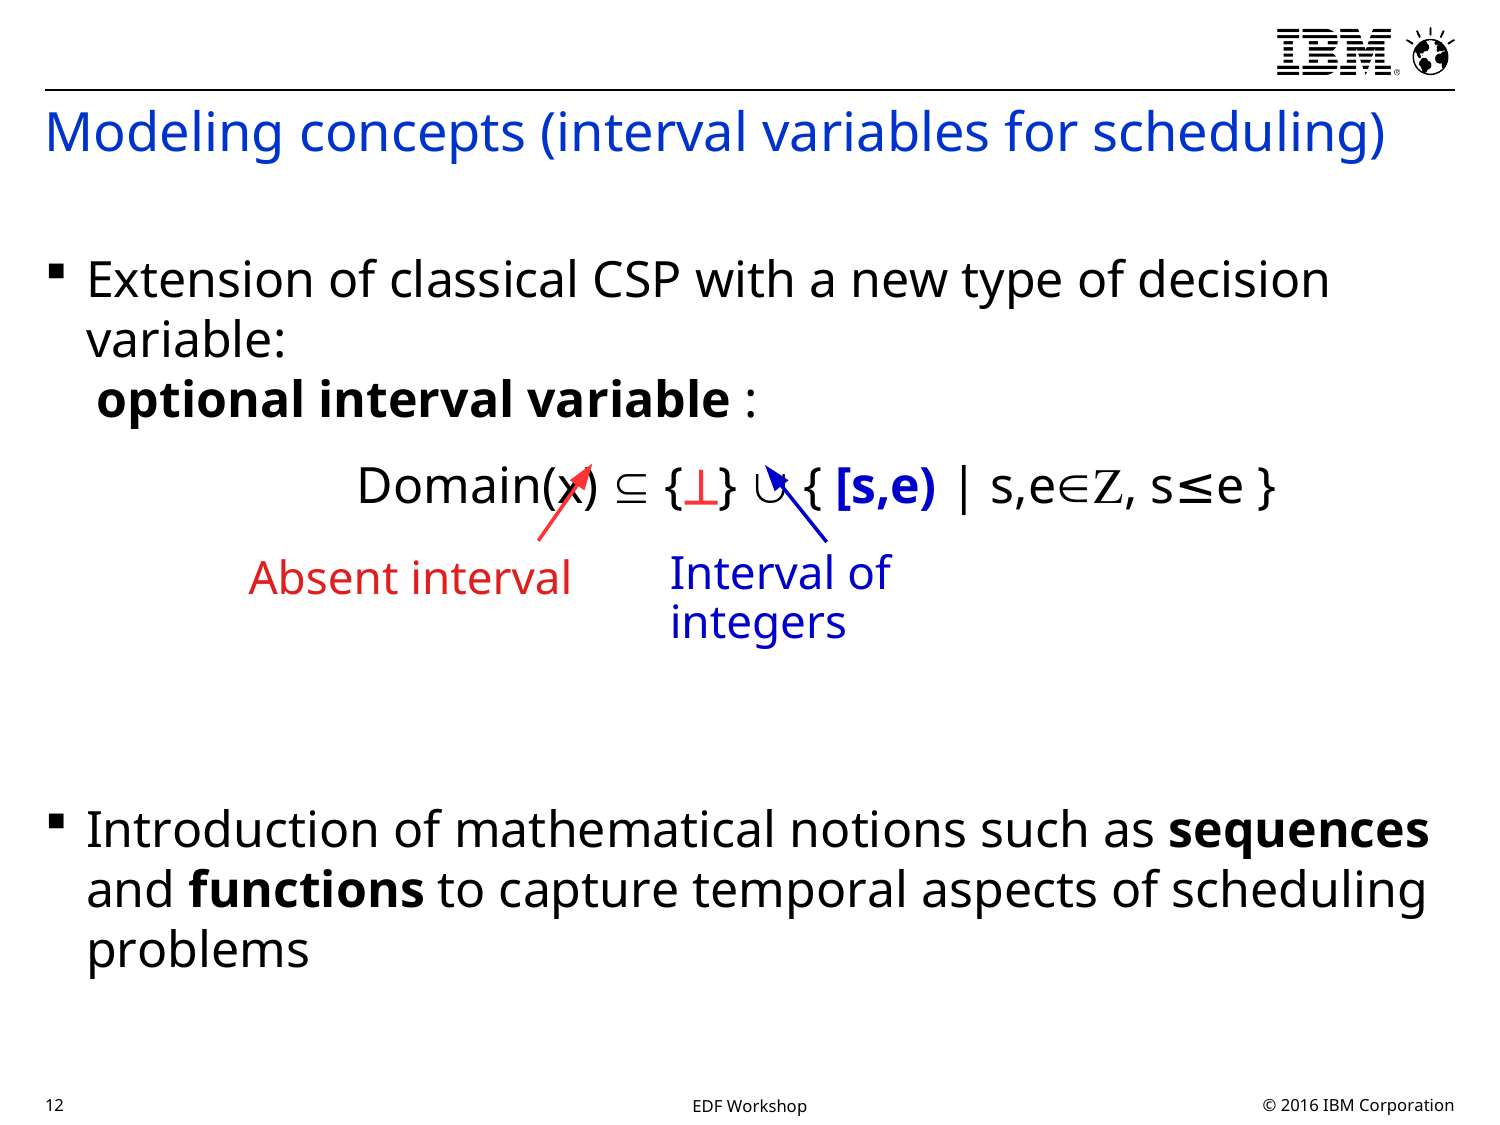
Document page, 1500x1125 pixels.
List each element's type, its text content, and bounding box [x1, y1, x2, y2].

picture [1260, 10, 1468, 90]
list Extension of classical CSP with a new type of decision variable: optional interval variable : Domain(x) Í {}  { [s,e) | s,e, s≤e } Introduction of mathematical notions such as sequences and functions to capture temporal aspects of scheduling problems [30, 239, 1456, 1066]
text_box Interval of integers [655, 542, 1035, 618]
title Modeling concepts (interval variables for scheduling) [29, 97, 1455, 203]
text_box Absent interval [233, 540, 588, 612]
